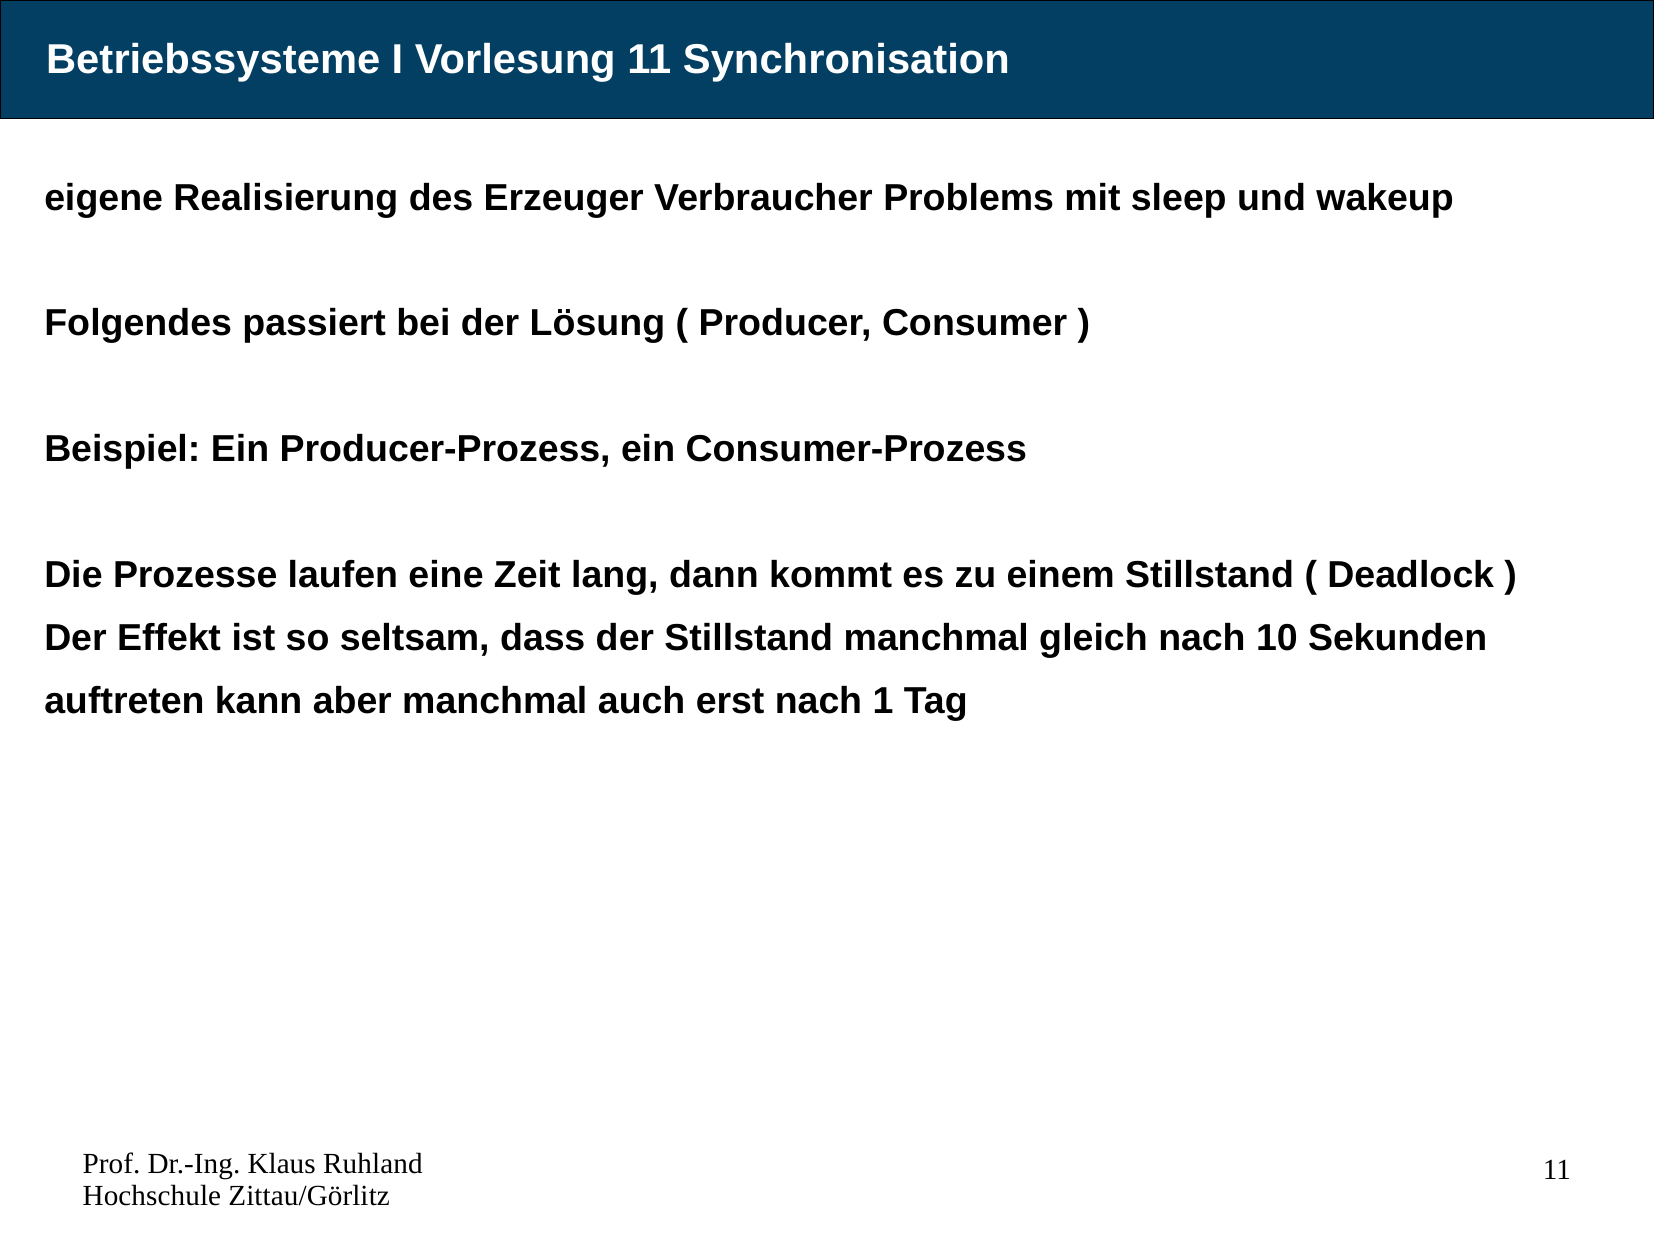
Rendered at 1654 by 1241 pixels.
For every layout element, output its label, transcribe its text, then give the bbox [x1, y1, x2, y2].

text_box eigene Realisierung des Erzeuger Verbraucher Problems mit sleep und wakeup Folgendes passiert bei der Lösung ( Producer, Consumer ) Beispiel: Ein Producer-Prozess, ein Consumer-Prozess Die Prozesse laufen eine Zeit lang, dann kommt es zu einem Stillstand ( Deadlock ) Der Effekt ist so seltsam, dass der Stillstand manchmal gleich nach 10 Sekunden auftreten kann aber manchmal auch erst nach 1 Tag [29, 147, 1565, 1171]
